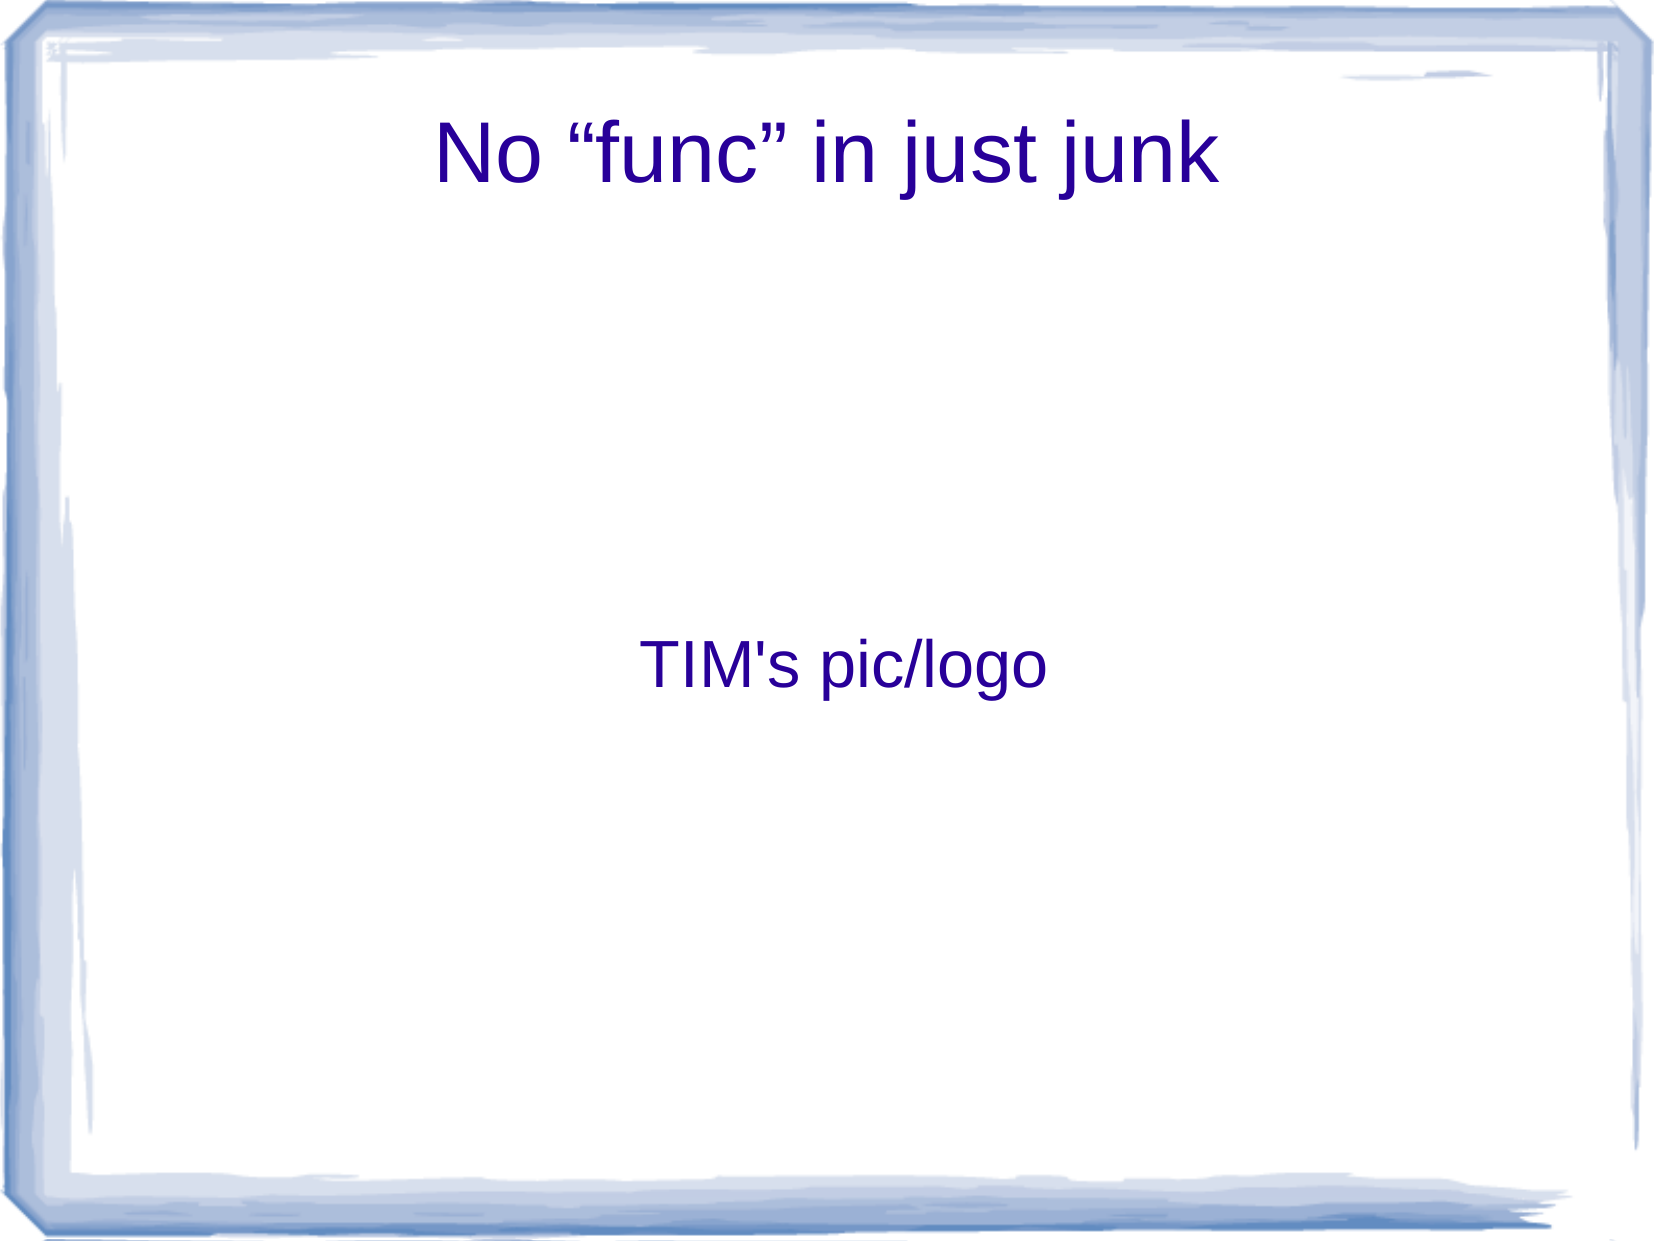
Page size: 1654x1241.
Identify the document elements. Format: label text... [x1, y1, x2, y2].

subtitle TIM's pic/logo [118, 324, 1571, 1004]
picture [0, 0, 1654, 1241]
title No “func” in just junk [82, 49, 1571, 257]
